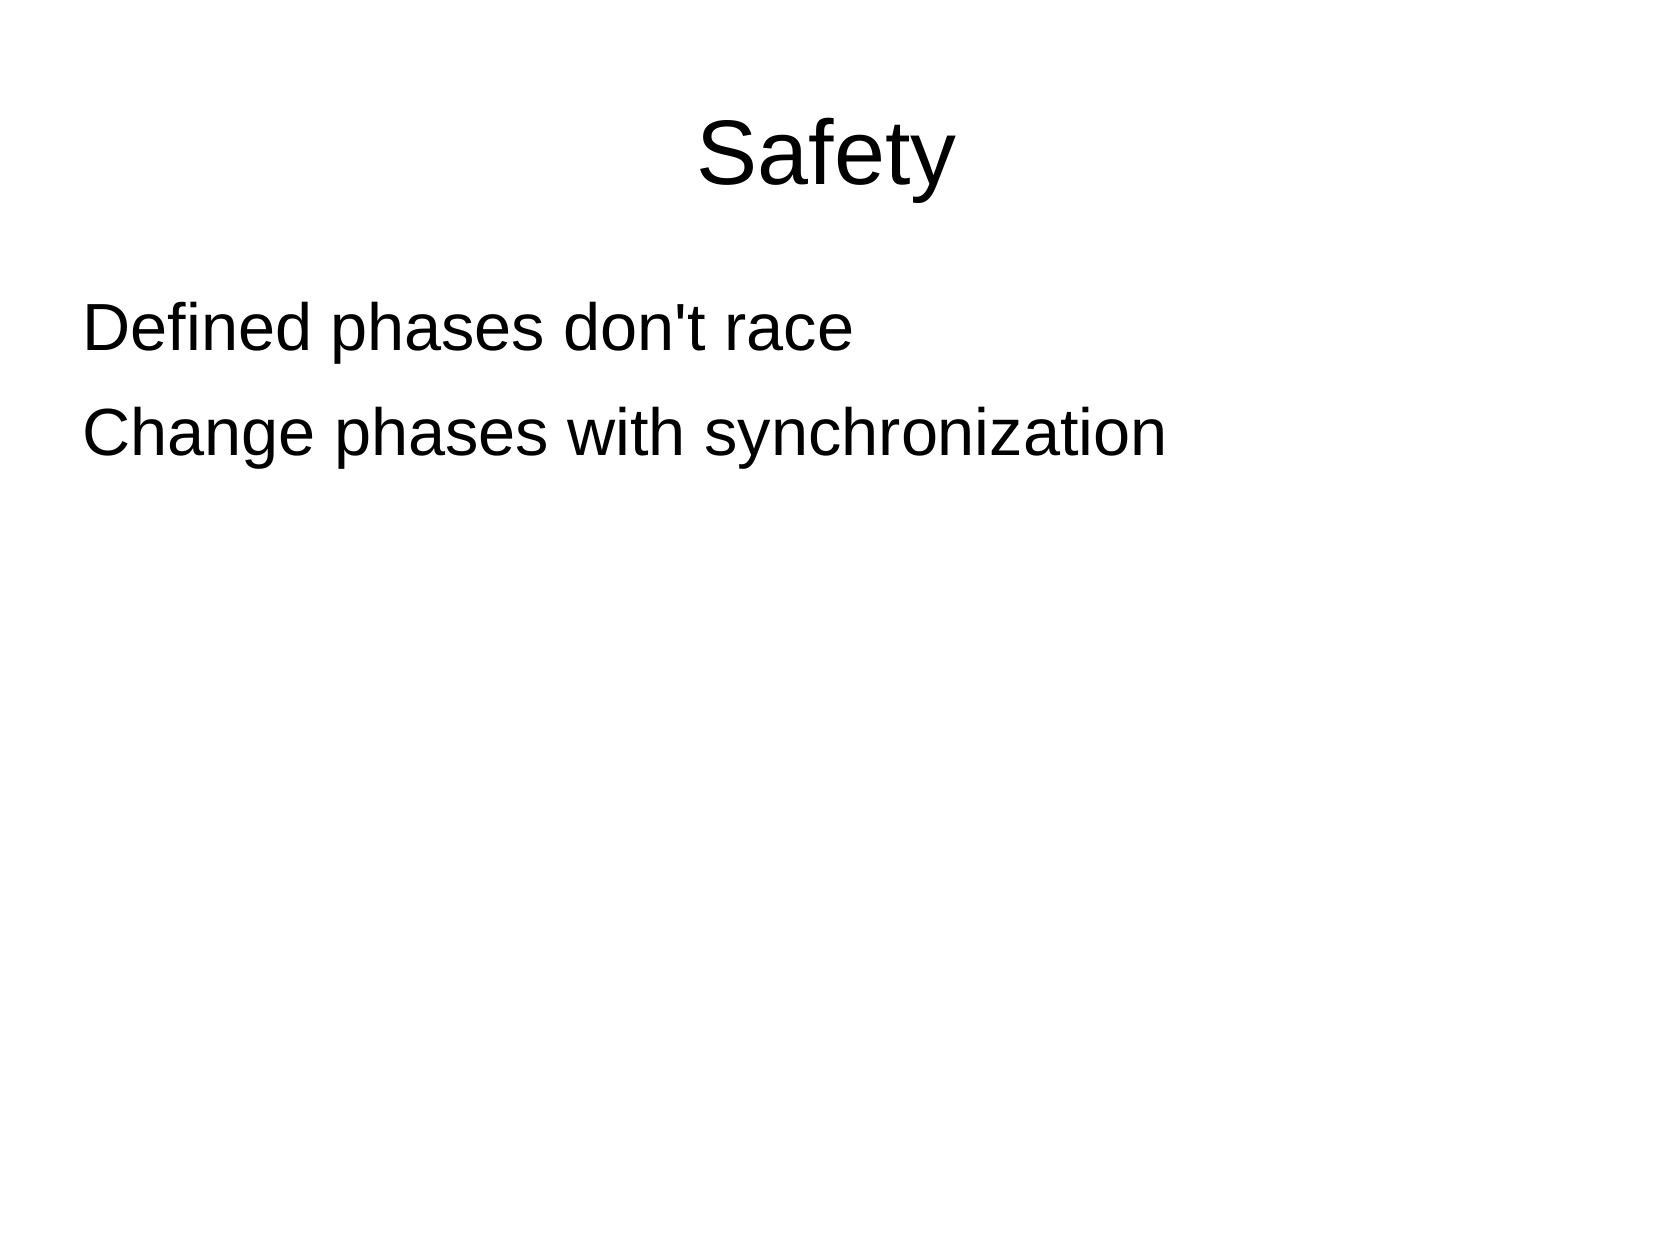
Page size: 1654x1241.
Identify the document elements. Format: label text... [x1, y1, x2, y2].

title Safety [82, 56, 1571, 250]
list Defined phases don't race Change phases with synchronization [82, 290, 1571, 1094]
